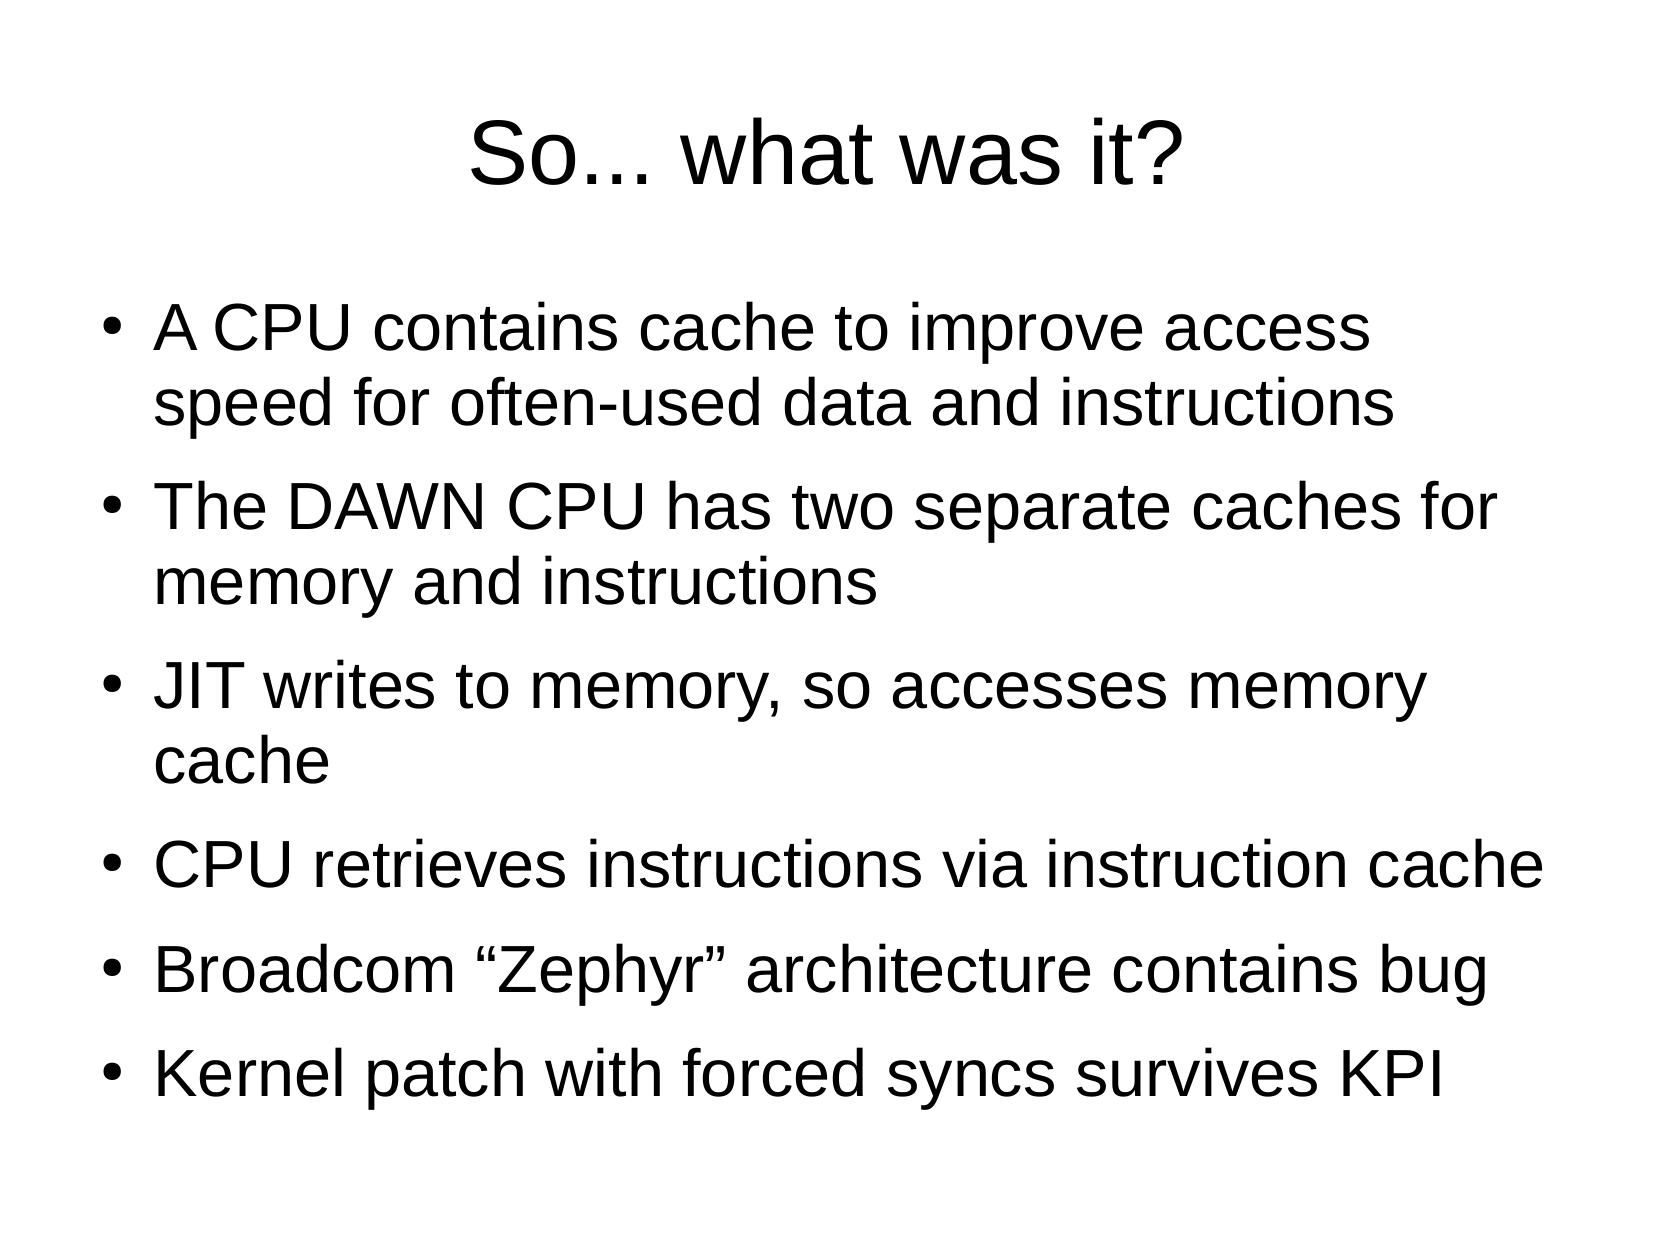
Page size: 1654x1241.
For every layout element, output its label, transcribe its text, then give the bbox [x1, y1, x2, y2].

list A CPU contains cache to improve access speed for often-used data and instructions The DAWN CPU has two separate caches for memory and instructions JIT writes to memory, so accesses memory cache CPU retrieves instructions via instruction cache Broadcom “Zephyr” architecture contains bug Kernel patch with forced syncs survives KPI [82, 290, 1571, 1156]
title So... what was it? [82, 49, 1571, 257]
